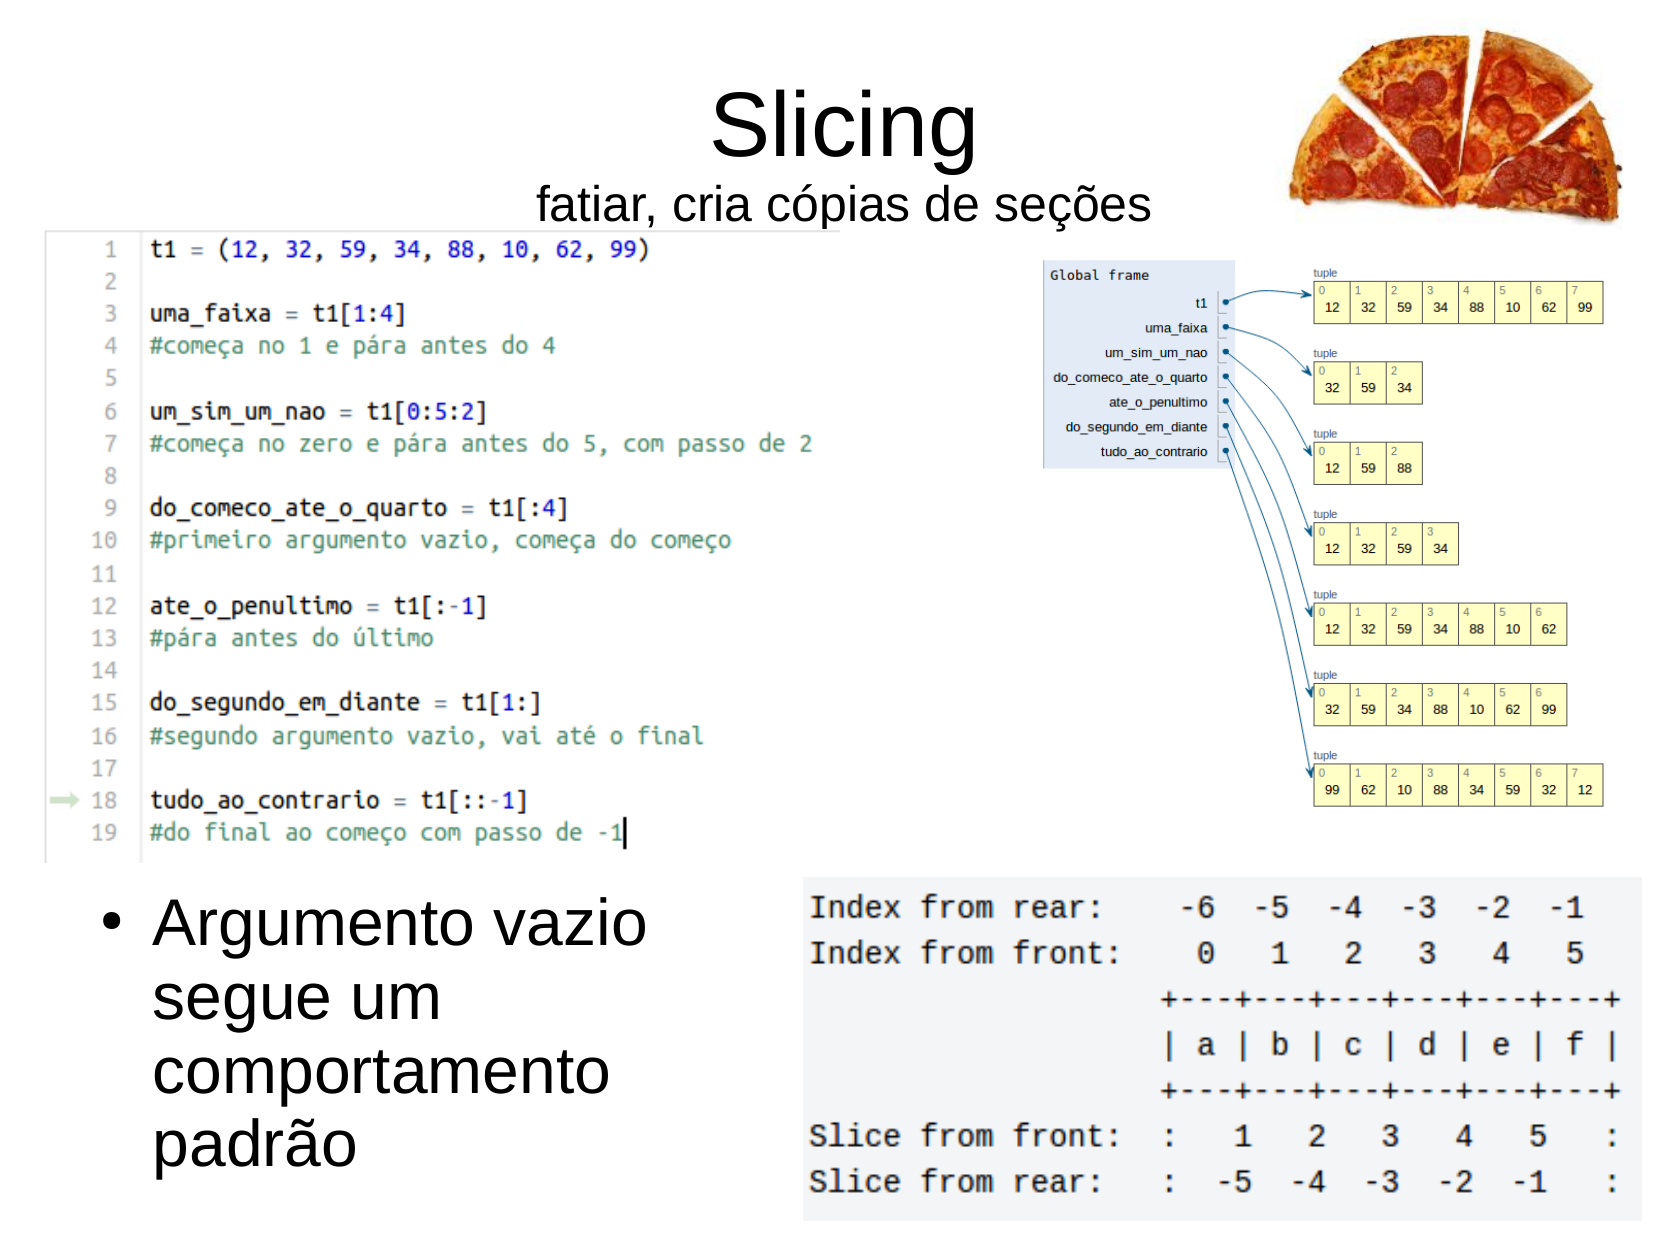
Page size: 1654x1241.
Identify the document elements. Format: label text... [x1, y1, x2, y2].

title Slicing fatiar, cria cópias de seções [82, 49, 1571, 257]
picture [803, 877, 1642, 1221]
picture [1275, 18, 1639, 244]
list Argumento vazio segue um comportamento padrão [82, 885, 768, 1182]
picture [1039, 252, 1619, 816]
picture [40, 229, 840, 863]
